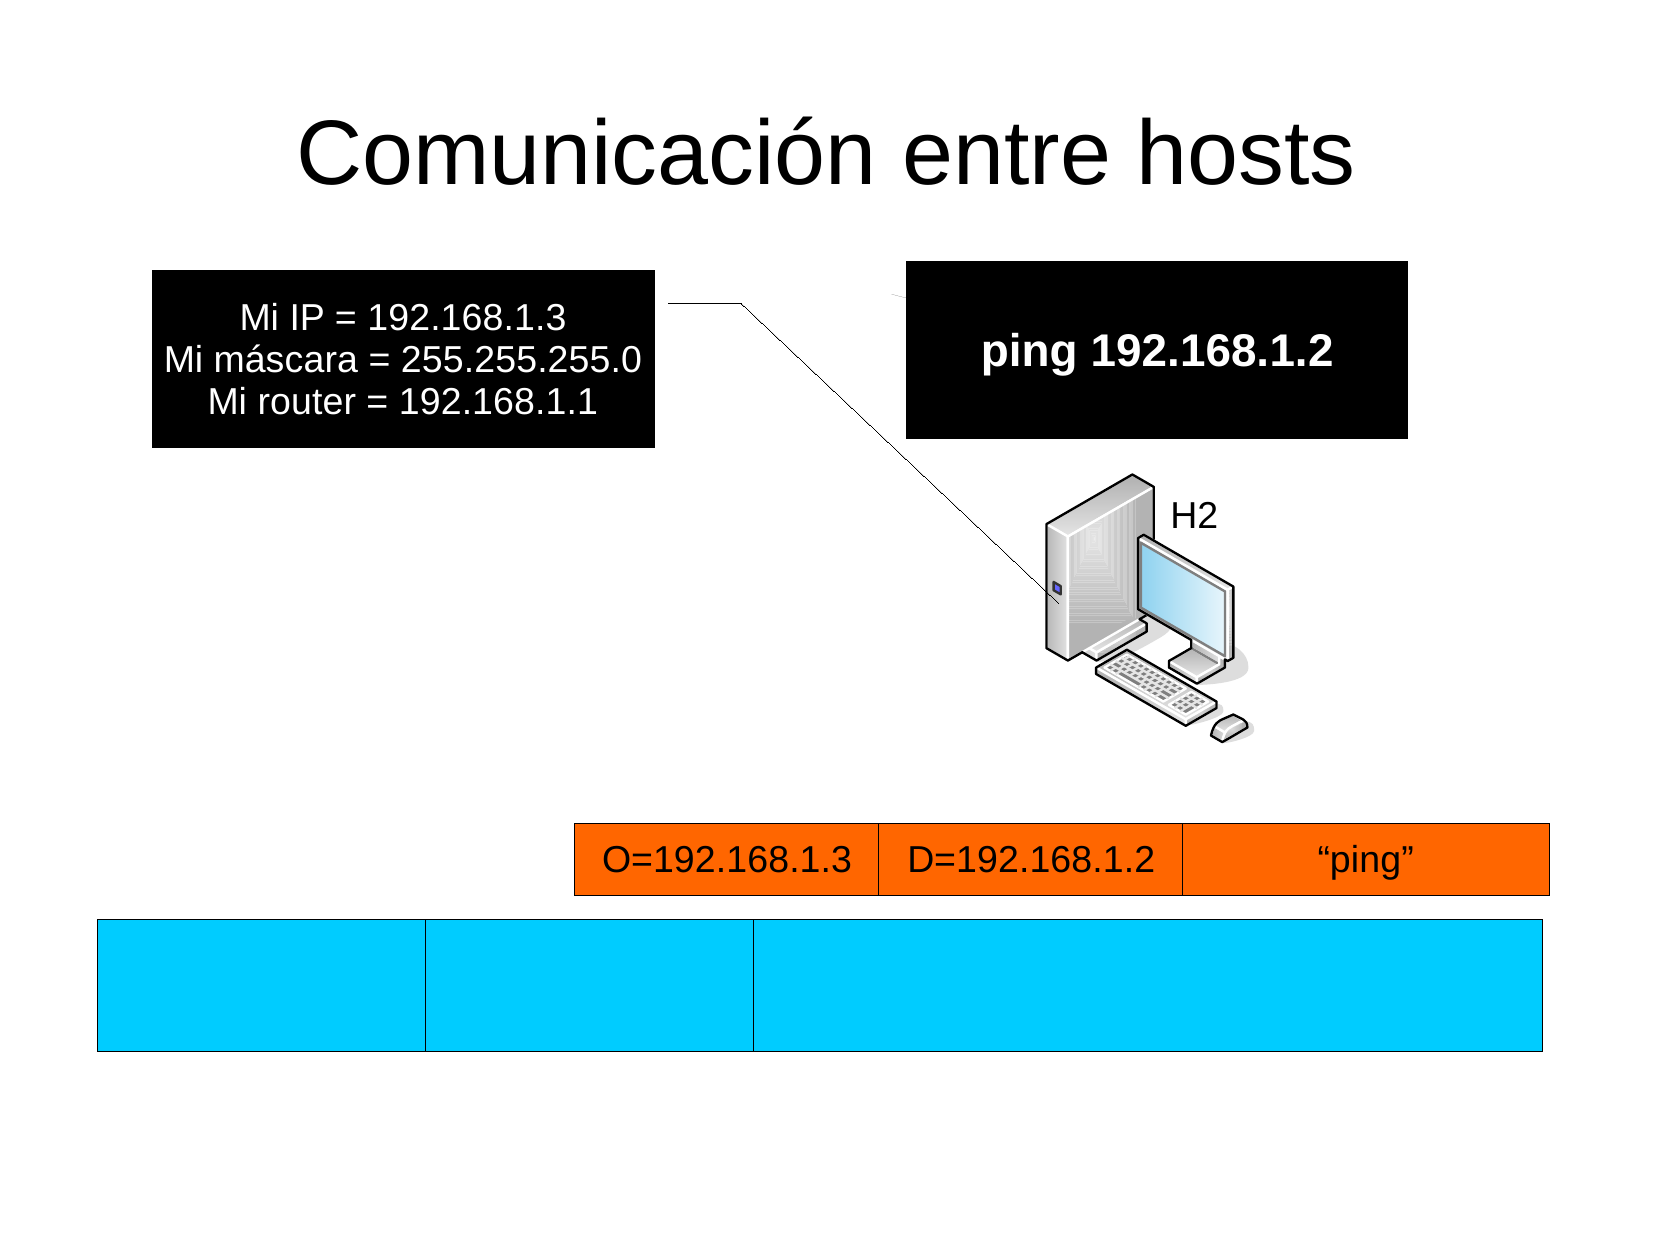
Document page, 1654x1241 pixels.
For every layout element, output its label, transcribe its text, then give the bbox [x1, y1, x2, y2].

text_box ping 192.168.1.2 [891, 261, 1408, 439]
text_box [1098, 652, 1215, 723]
text_box D=192.168.1.2 [878, 823, 1182, 896]
text_box O=192.168.1.3 [574, 823, 878, 896]
text_box [97, 919, 1543, 1052]
text_box [1227, 722, 1253, 742]
text_box [1100, 617, 1169, 661]
text_box [1213, 717, 1245, 740]
text_box [1140, 537, 1232, 681]
text_box [1193, 705, 1223, 724]
text_box [1201, 647, 1248, 684]
text_box “ping” [1182, 823, 1550, 896]
text_box [1048, 477, 1152, 658]
title Comunicación entre hosts [82, 49, 1571, 257]
text_box H2 [1155, 486, 1234, 544]
text_box Mi IP = 192.168.1.3 Mi máscara = 255.255.255.0 Mi router = 192.168.1.1 [152, 271, 654, 448]
